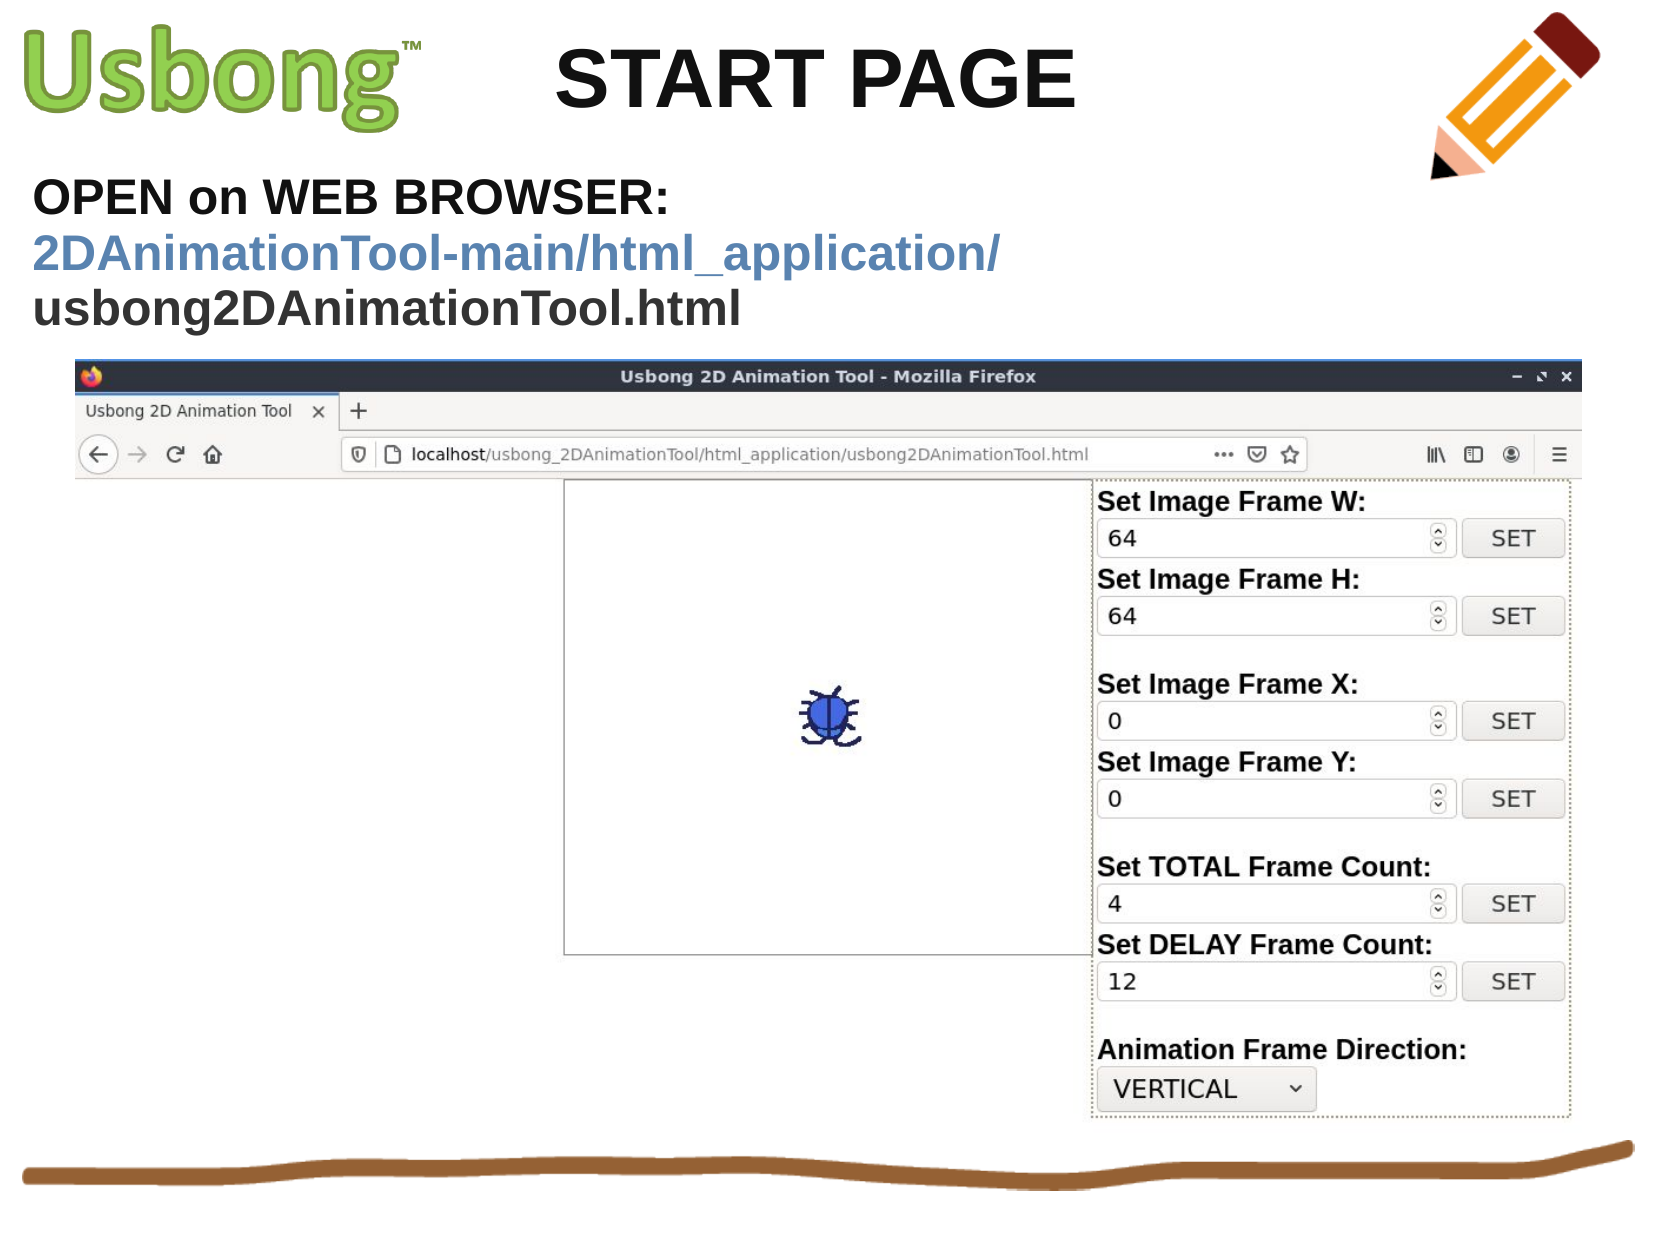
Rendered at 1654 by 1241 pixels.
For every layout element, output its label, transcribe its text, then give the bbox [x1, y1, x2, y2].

picture [1430, 12, 1601, 161]
picture [75, 429, 1582, 1137]
title START PAGE [143, 17, 1490, 141]
picture [24, 24, 421, 133]
picture [22, 1140, 1635, 1191]
text_box OPEN on WEB BROWSER: 2DAnimationTool-main/html_application/ usbong2DAnimationTool.html [17, 161, 1654, 429]
